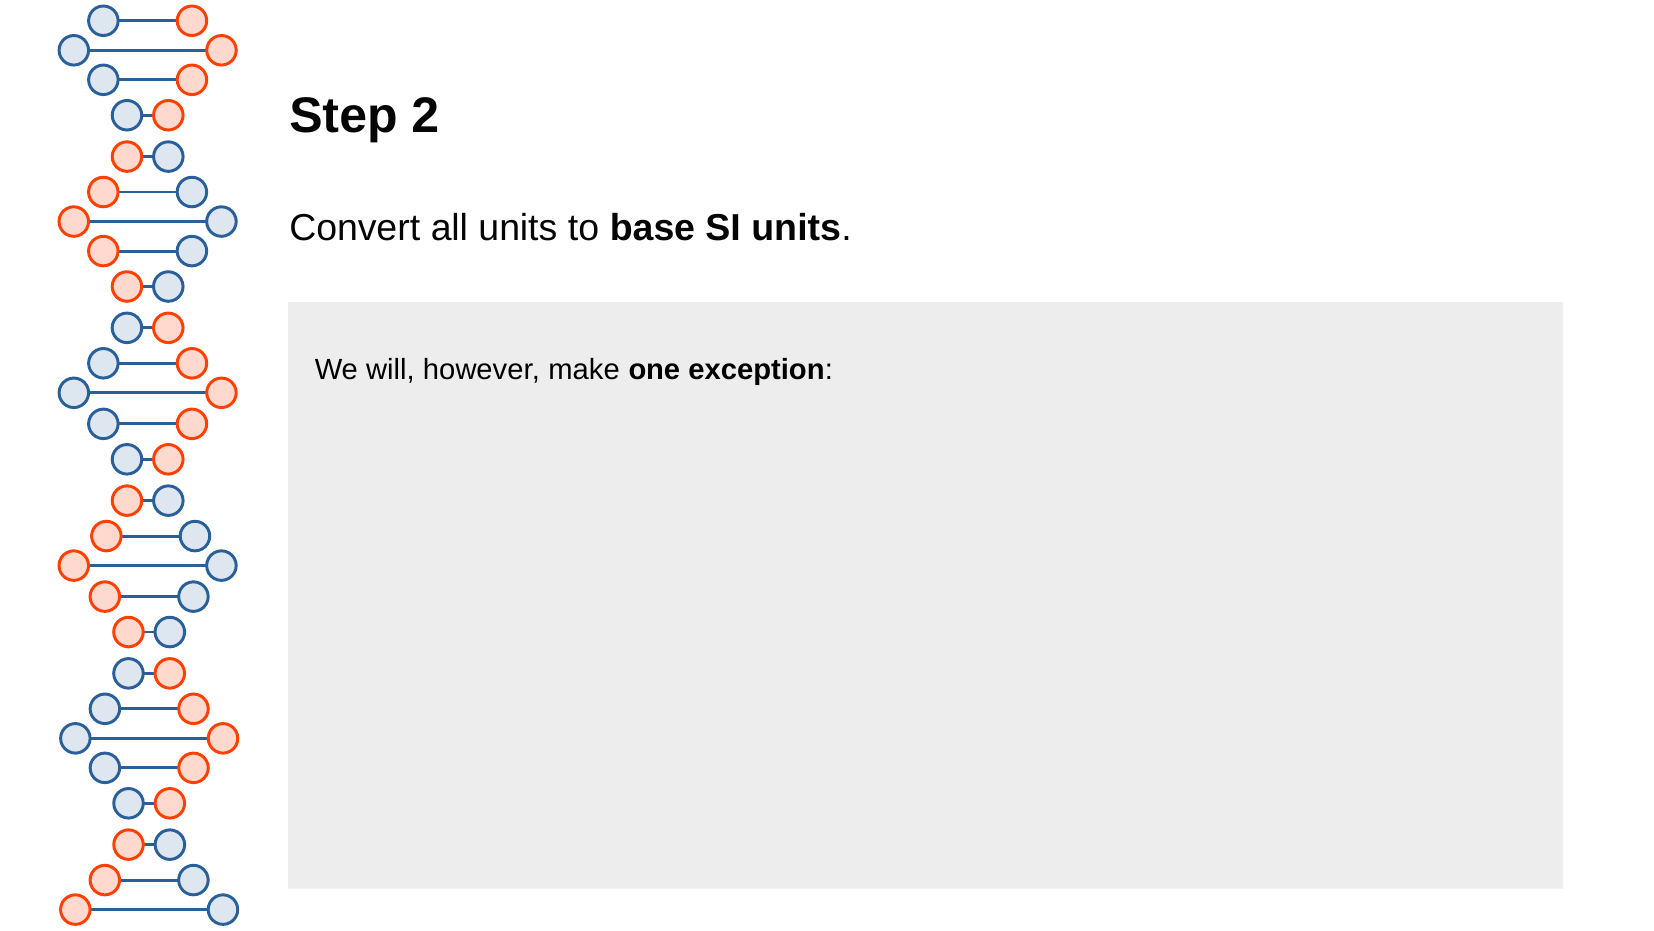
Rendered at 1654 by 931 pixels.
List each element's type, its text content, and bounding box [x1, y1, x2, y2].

text_box We will, however, make one exception: [300, 329, 1544, 640]
title Step 2 [289, 37, 620, 193]
text_box [288, 302, 1564, 889]
list Convert all units to base SI units. [289, 206, 1576, 263]
